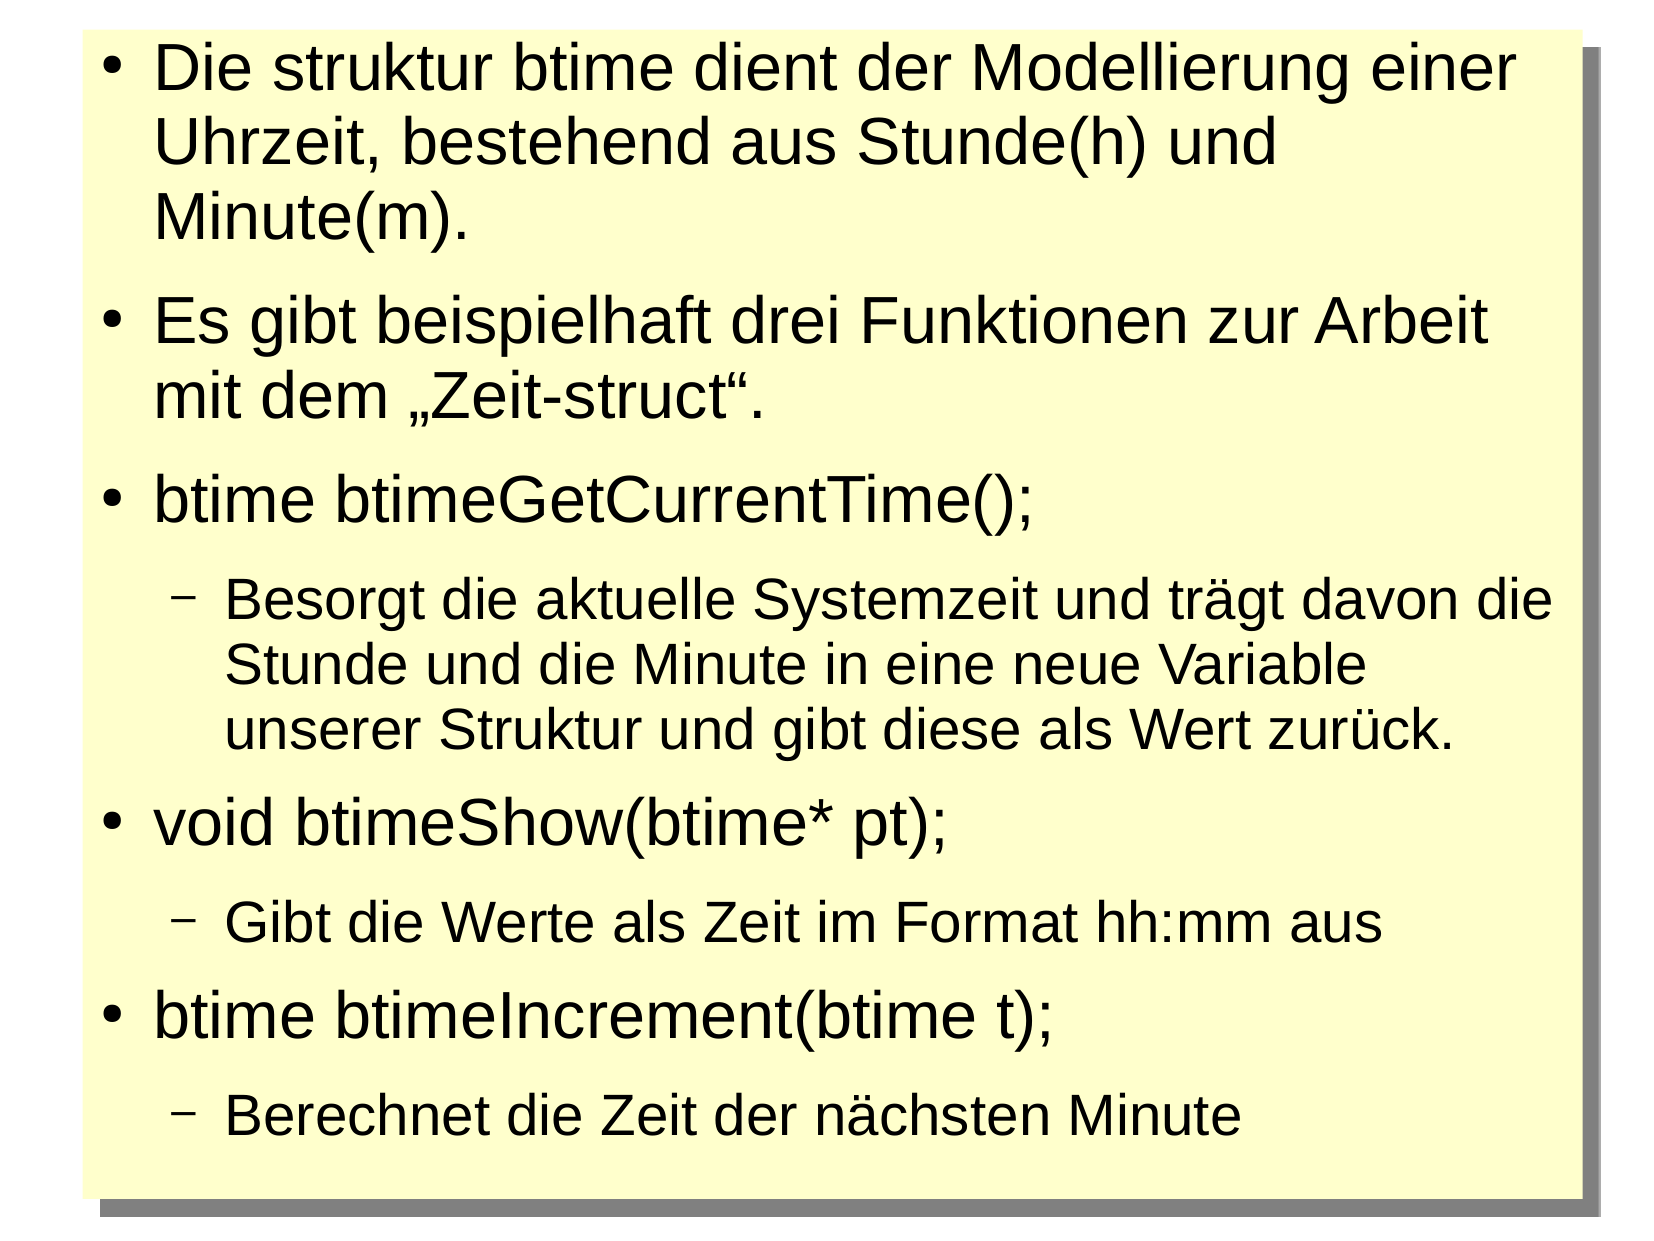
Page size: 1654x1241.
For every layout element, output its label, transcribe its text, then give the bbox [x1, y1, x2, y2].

list Die struktur btime dient der Modellierung einer Uhrzeit, bestehend aus Stunde(h) und Minute(m). Es gibt beispielhaft drei Funktionen zur Arbeit mit dem „Zeit-struct“. btime btimeGetCurrentTime(); Besorgt die aktuelle Systemzeit und trägt davon die Stunde und die Minute in eine neue Variable unserer Struktur und gibt diese als Wert zurück. void btimeShow(btime* pt); Gibt die Werte als Zeit im Format hh:mm aus btime btimeIncrement(btime t); Berechnet die Zeit der nächsten Minute [82, 29, 1583, 1199]
